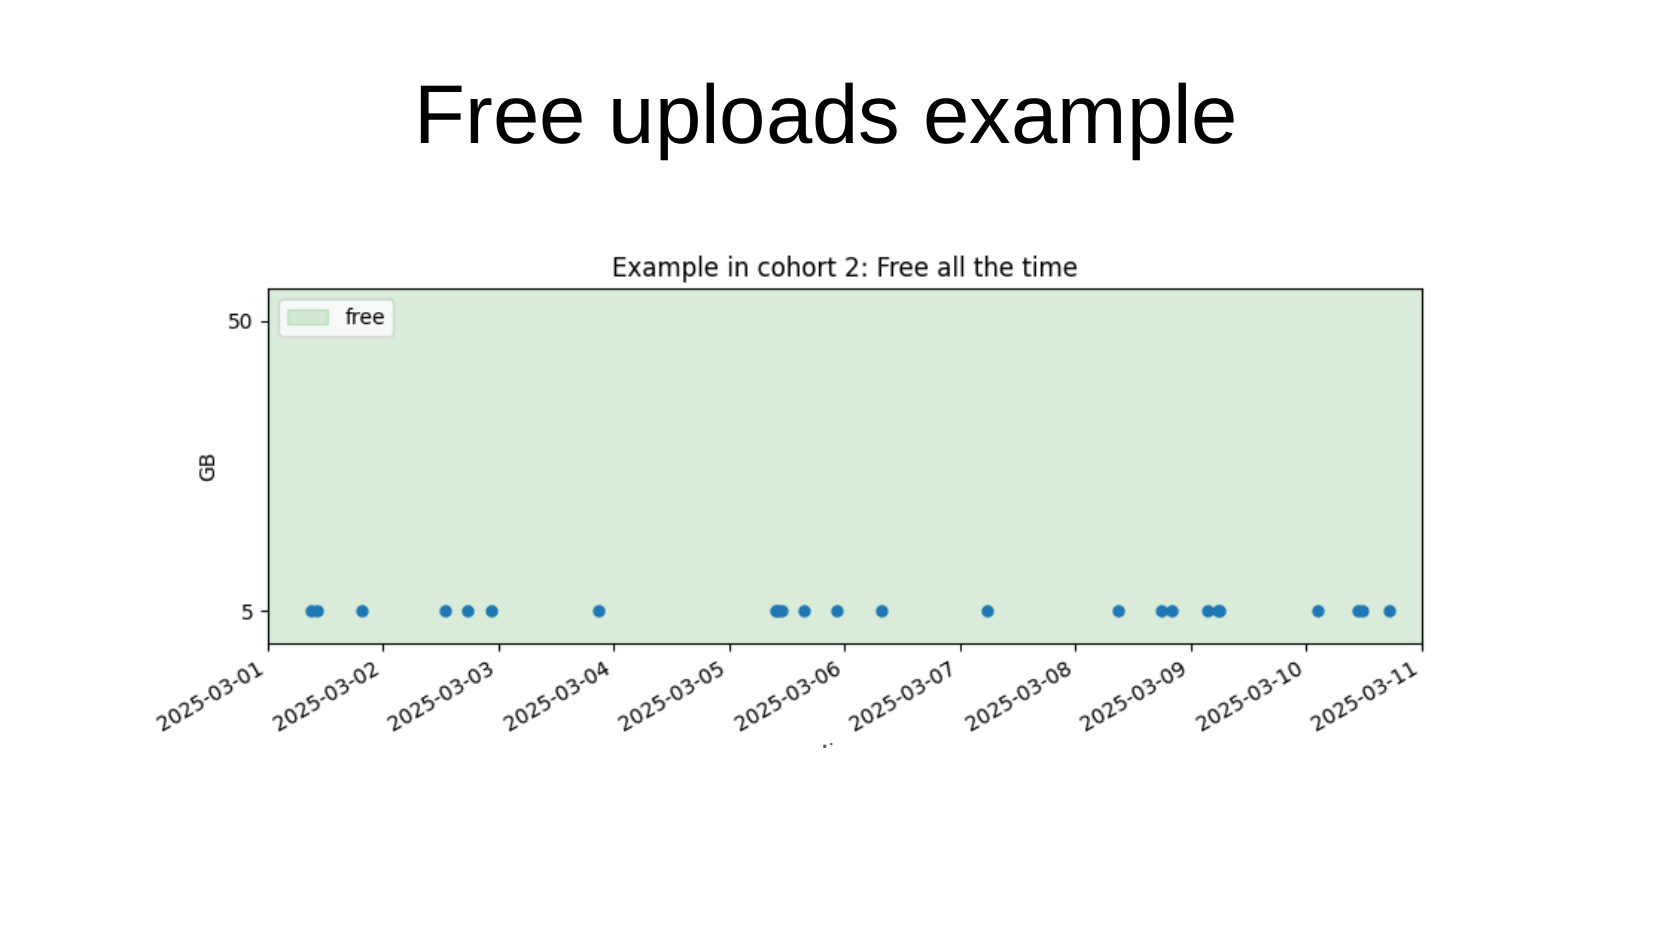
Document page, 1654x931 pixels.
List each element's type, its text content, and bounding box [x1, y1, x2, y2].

title Free uploads example [82, 37, 1571, 193]
picture [82, 226, 1571, 748]
